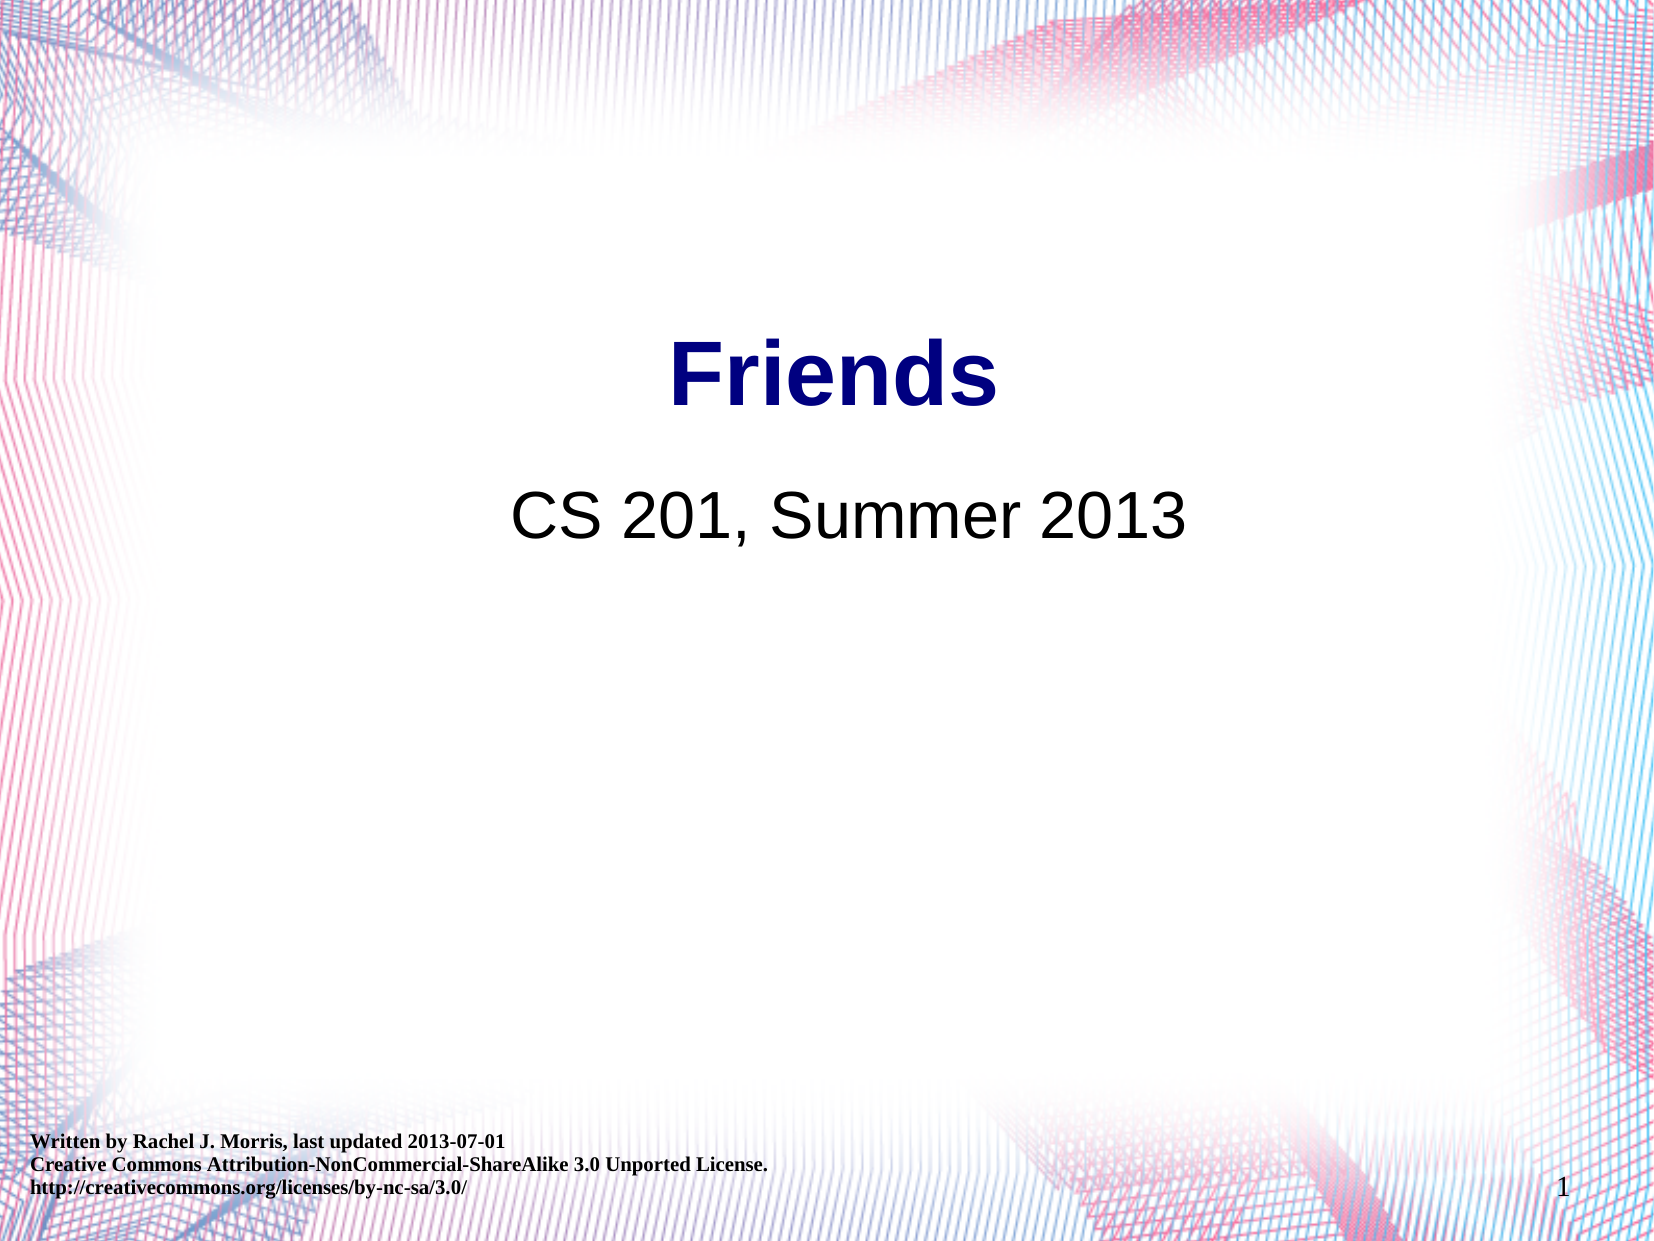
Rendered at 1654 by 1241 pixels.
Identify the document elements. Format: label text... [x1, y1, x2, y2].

text_box CS 201, Summer 2013 [123, 460, 1576, 571]
picture [0, 0, 1654, 1241]
title Friends [90, 270, 1579, 478]
